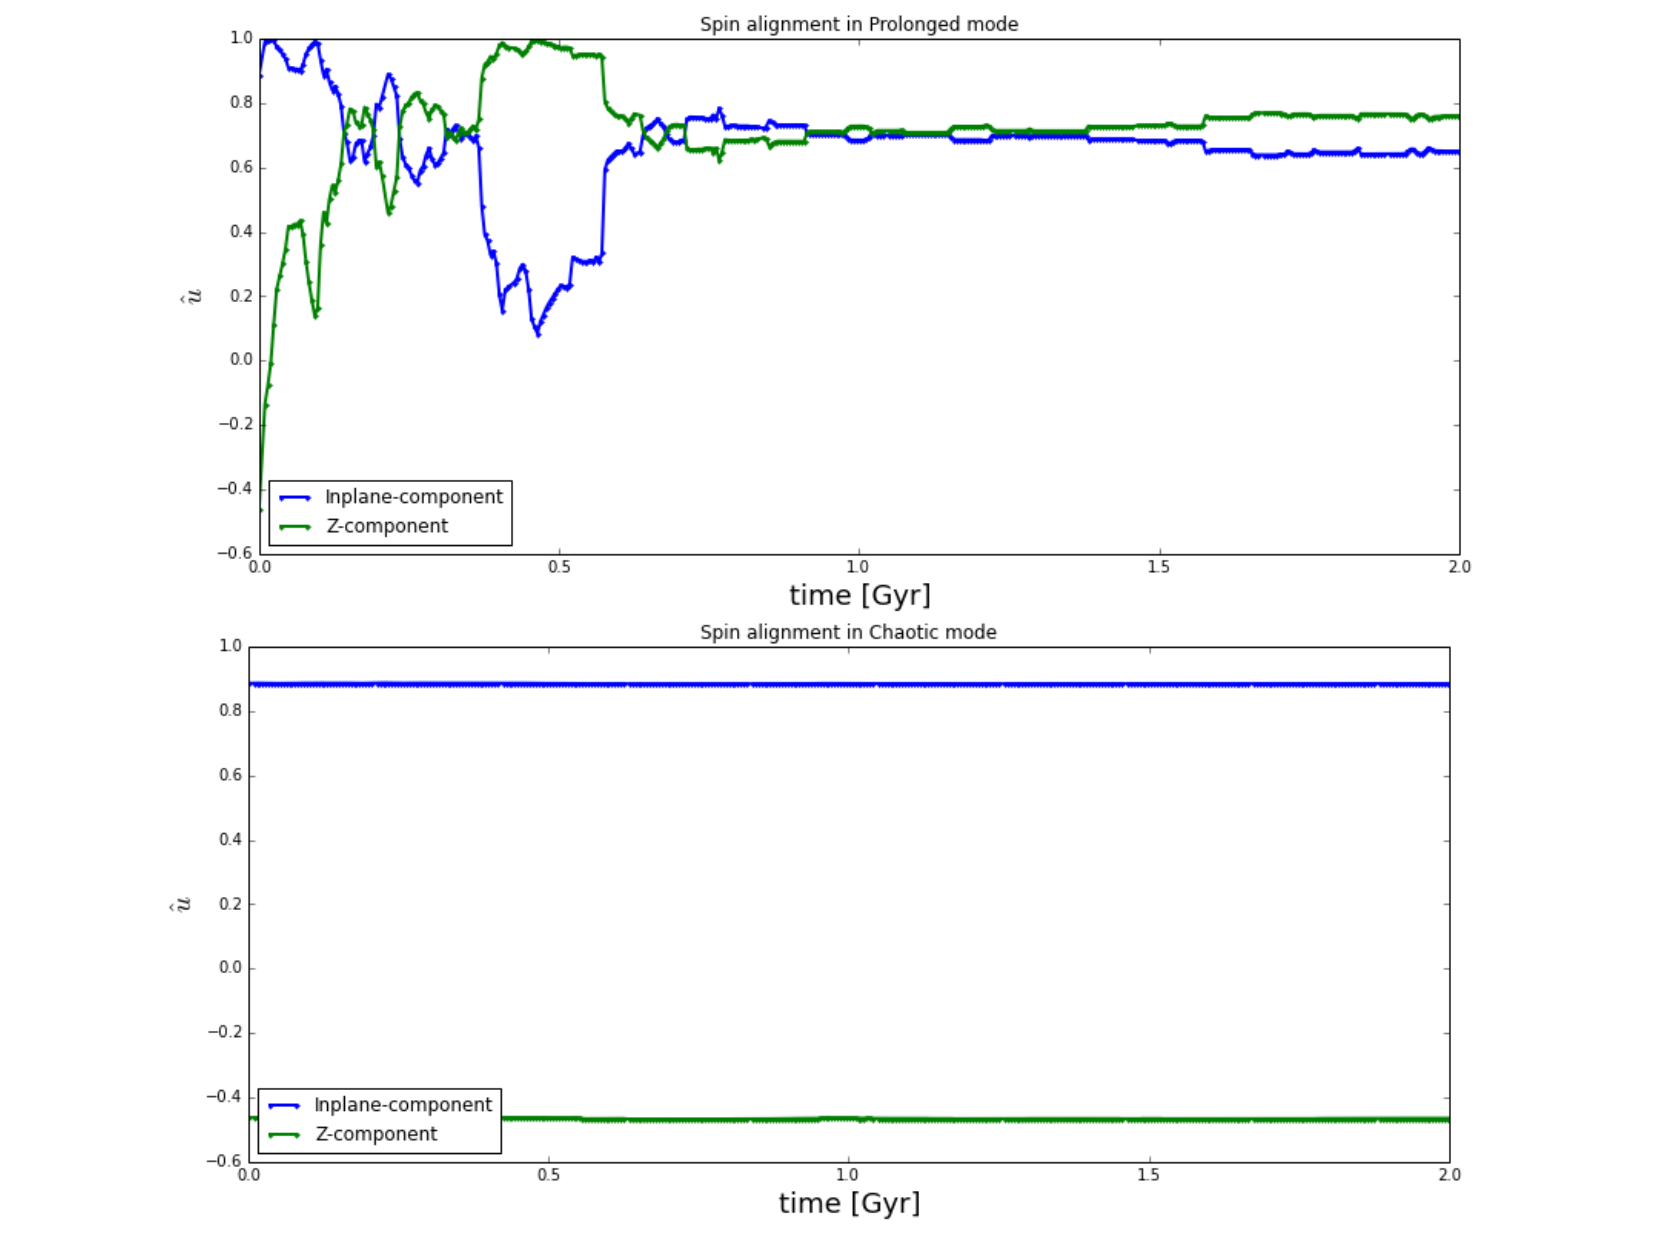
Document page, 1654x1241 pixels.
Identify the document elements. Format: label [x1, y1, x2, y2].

picture [161, 5, 1481, 1231]
